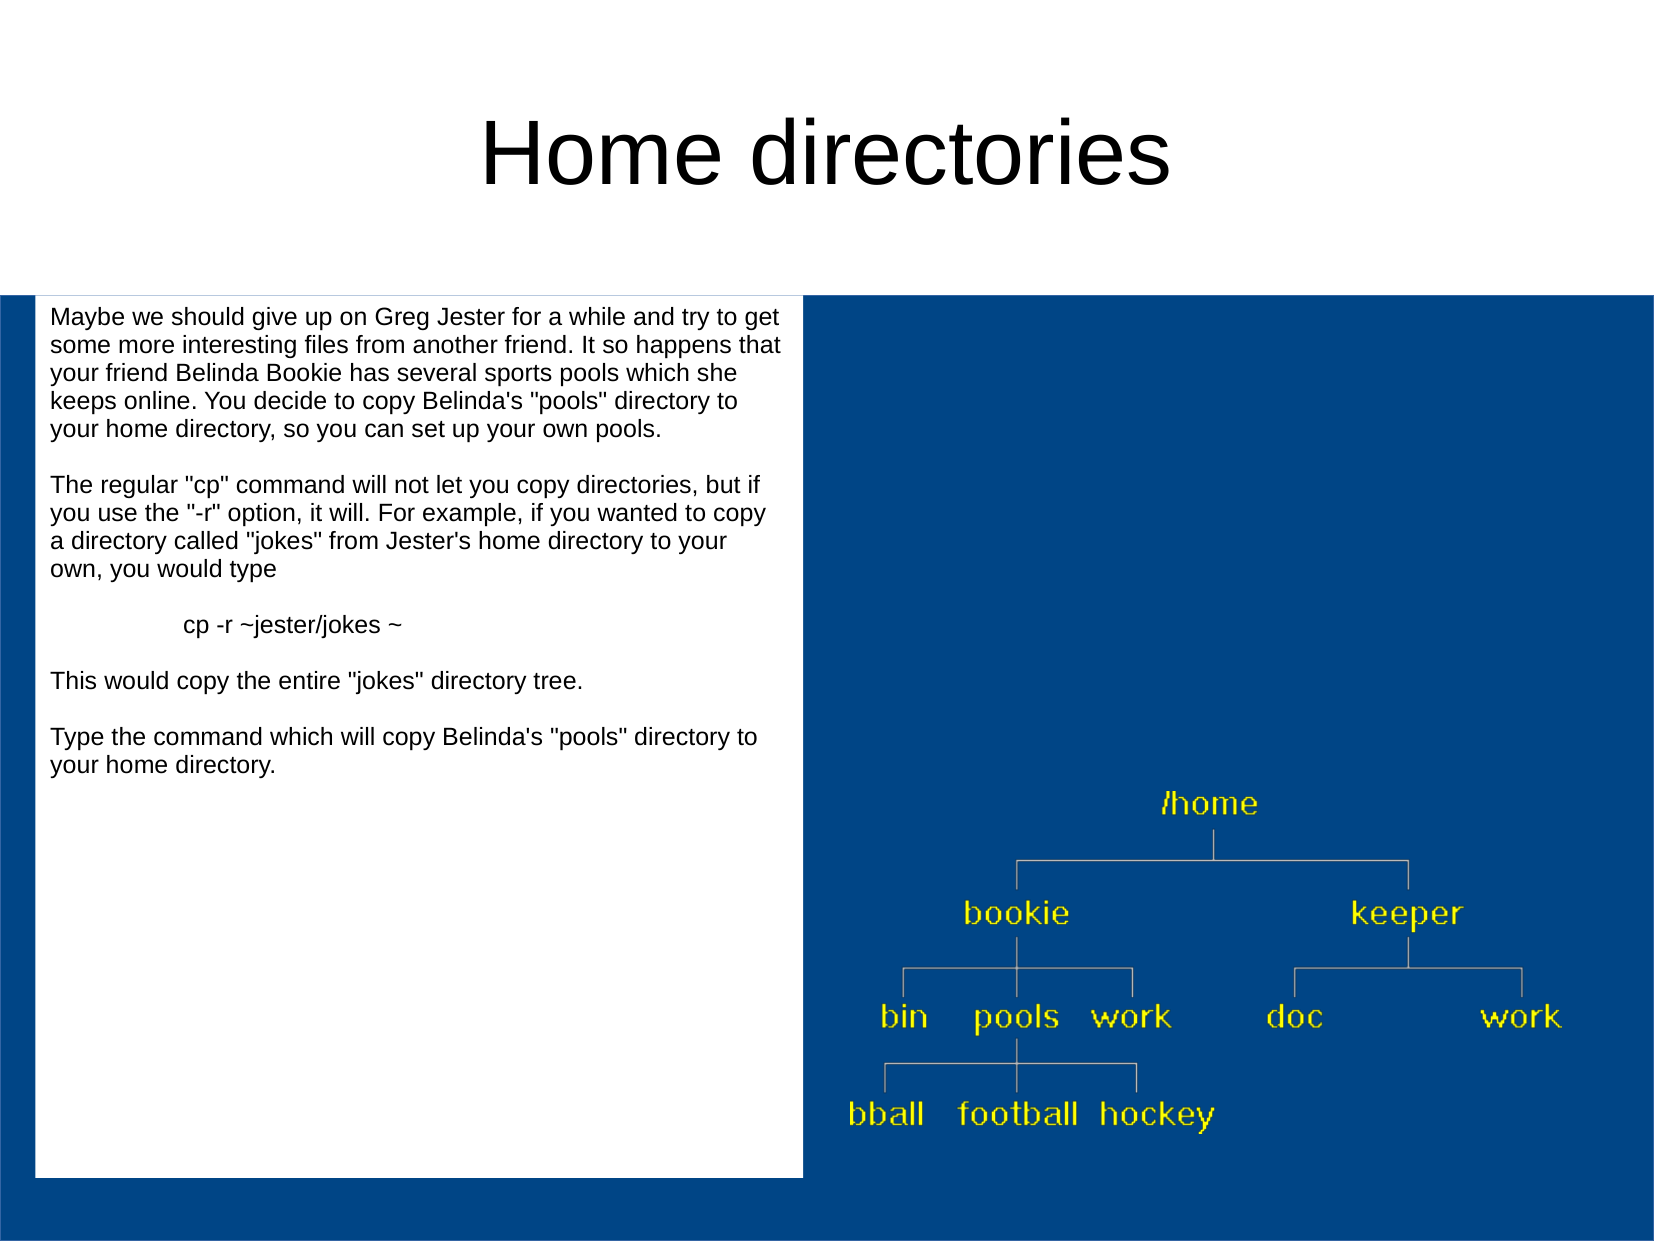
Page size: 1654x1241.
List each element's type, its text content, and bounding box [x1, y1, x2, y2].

text_box [0, 295, 1654, 1241]
title Home directories [82, 49, 1571, 257]
picture [850, 791, 1562, 1134]
text_box Maybe we should give up on Greg Jester for a while and try to get some more interesting files from another friend. It so happens that your friend Belinda Bookie has several sports pools which she keeps online. You decide to copy Belinda's "pools" directory to your home directory, so you can set up your own pools. The regular "cp" command will not let you copy directories, but if you use the "-r" option, it will. For example, if you wanted to copy a directory called "jokes" from Jester's home directory to your own, you would type cp -r ~jester/jokes ~ This would copy the entire "jokes" directory tree. Type the command which will copy Belinda's "pools" directory to your home directory. [35, 295, 804, 1178]
